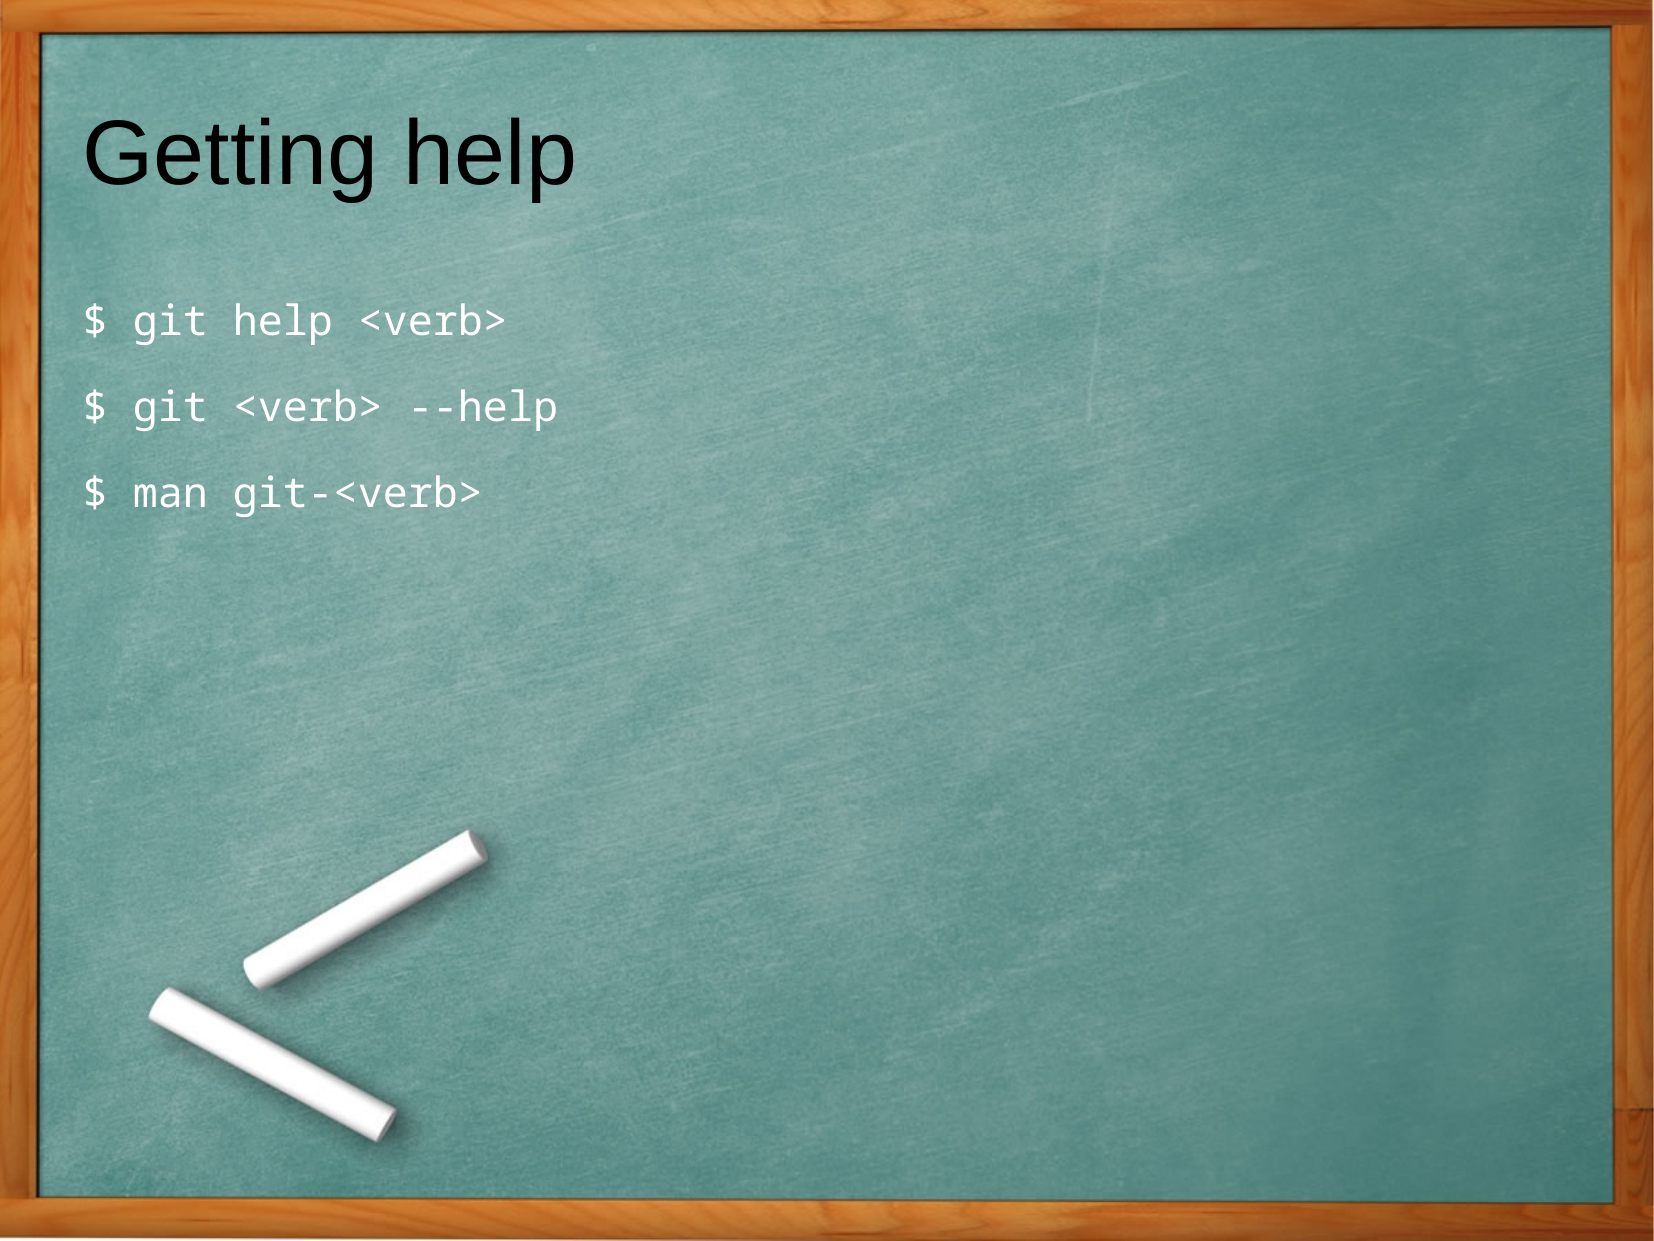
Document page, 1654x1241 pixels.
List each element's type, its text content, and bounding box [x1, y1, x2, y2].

title Getting help [82, 49, 1571, 257]
picture [0, 0, 1654, 1241]
list $ git help <verb> $ git <verb> --help $ man git-<verb> [82, 290, 1571, 1010]
